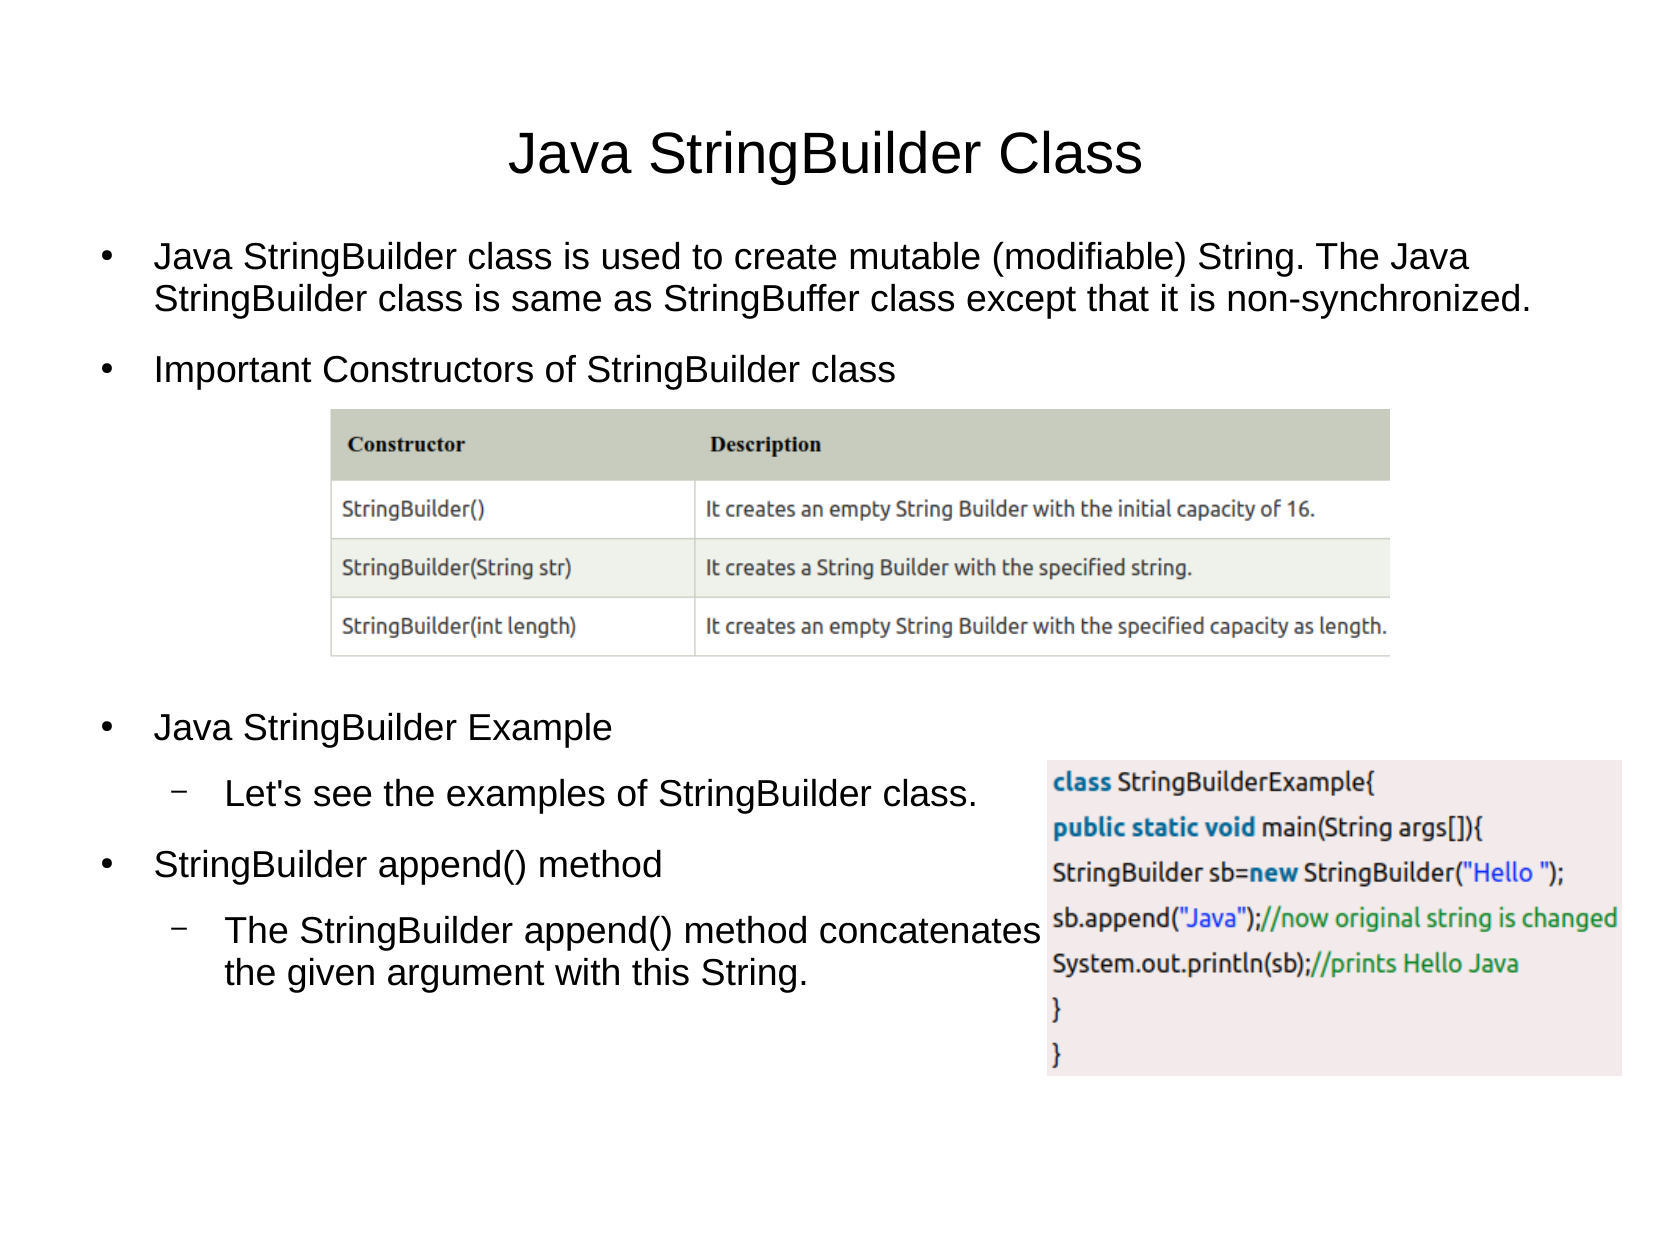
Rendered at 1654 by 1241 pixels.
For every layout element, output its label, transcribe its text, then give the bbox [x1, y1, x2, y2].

picture [328, 409, 1390, 658]
list Java StringBuilder class is used to create mutable (modifiable) String. The Java StringBuilder class is same as StringBuffer class except that it is non-synchronized. Important Constructors of StringBuilder class Java StringBuilder Example Let's see the examples of StringBuilder class. StringBuilder append() method The StringBuilder append() method concatenates the given argument with this String. [82, 235, 1622, 1197]
picture [1047, 760, 1622, 1076]
title Java StringBuilder Class [82, 49, 1571, 235]
